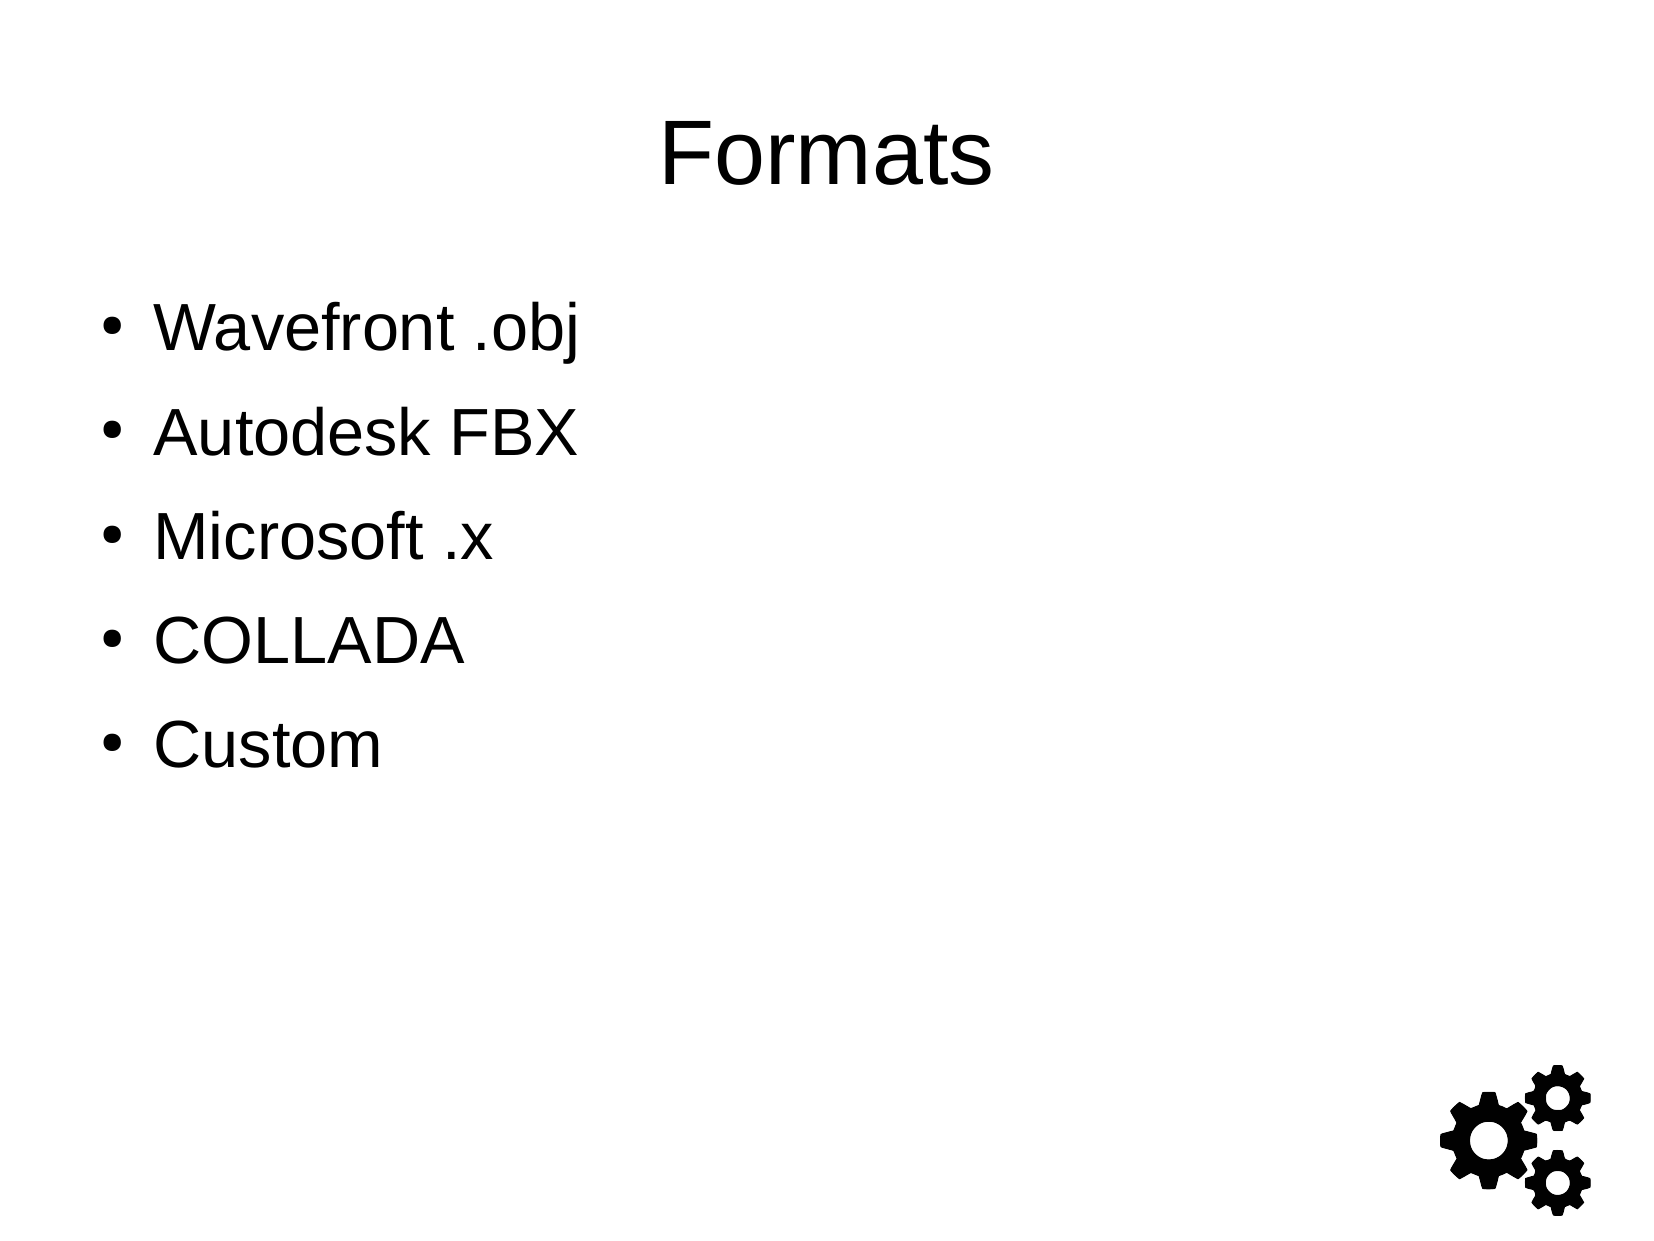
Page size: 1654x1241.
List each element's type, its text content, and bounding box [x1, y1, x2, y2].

title Formats [82, 49, 1571, 257]
picture [1440, 1065, 1591, 1216]
list Wavefront .obj Autodesk FBX Microsoft .x COLLADA Custom [82, 290, 1571, 1010]
